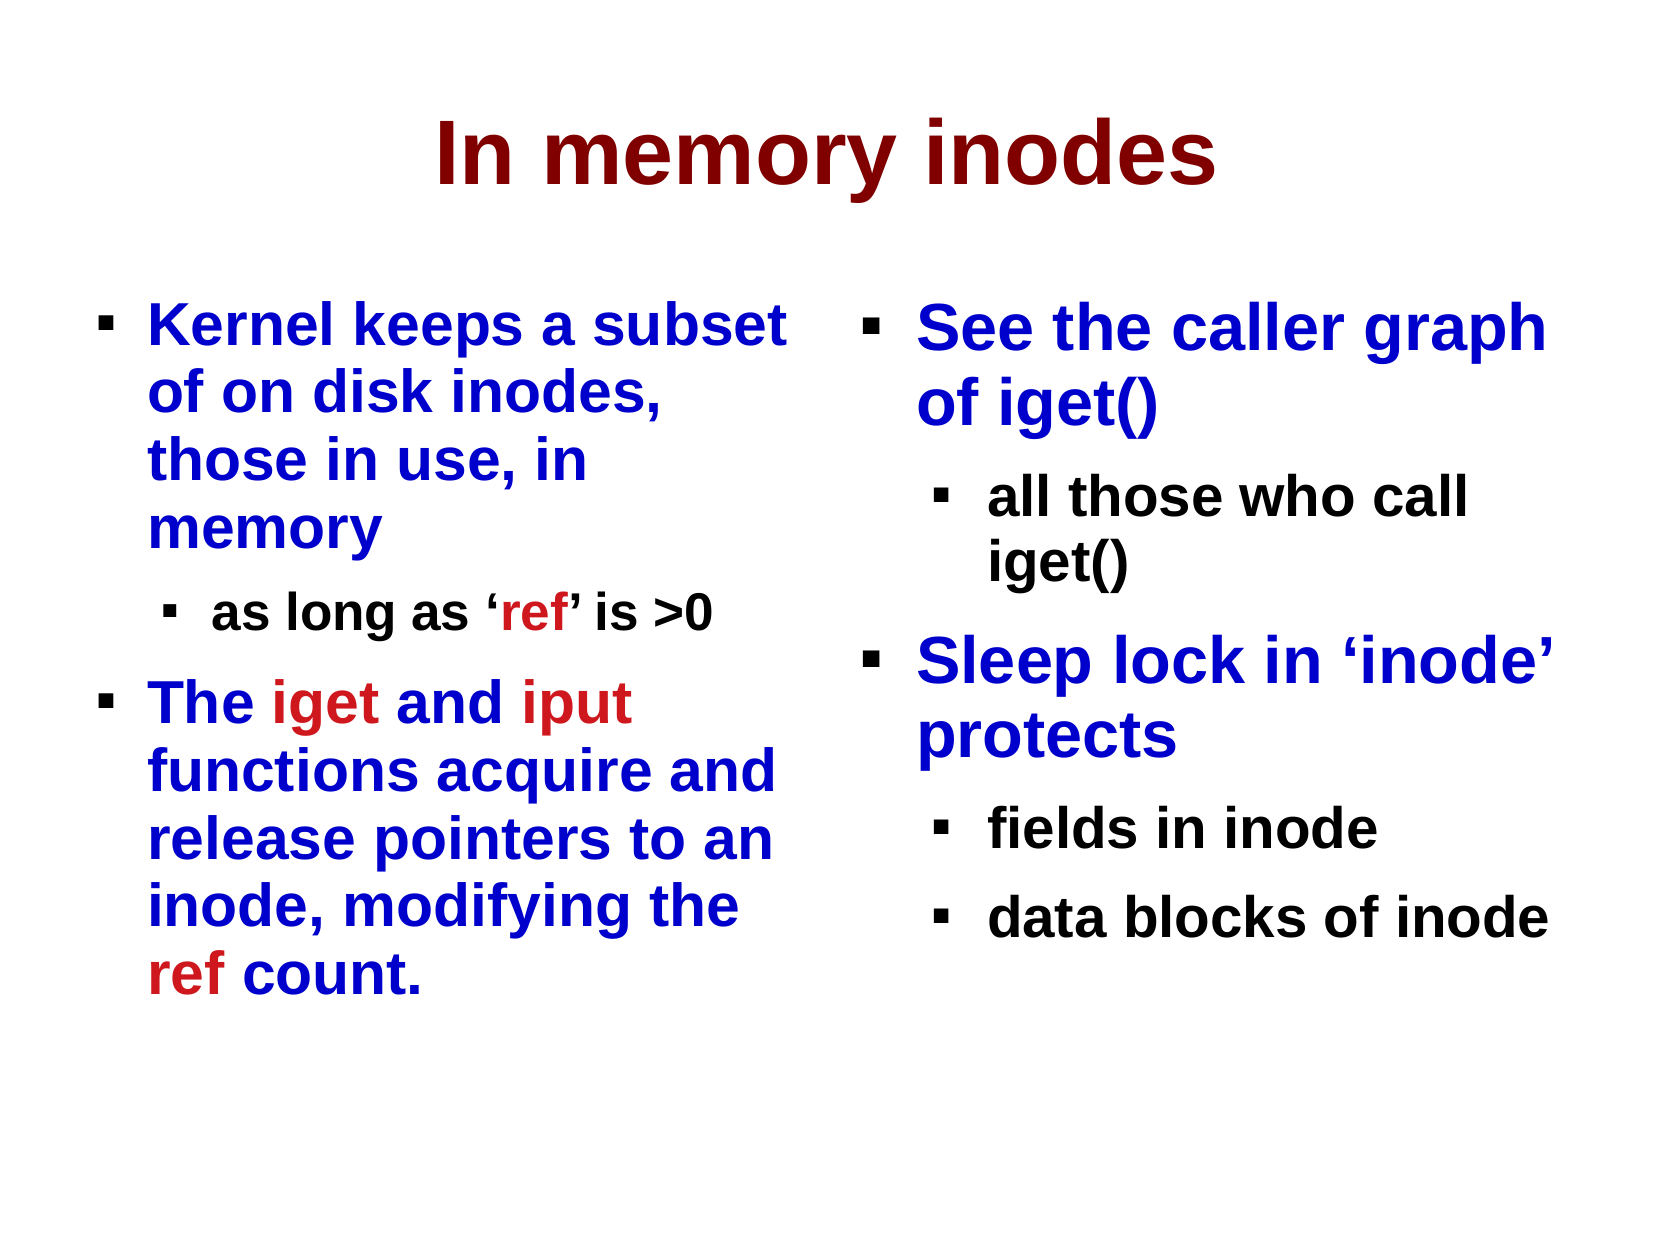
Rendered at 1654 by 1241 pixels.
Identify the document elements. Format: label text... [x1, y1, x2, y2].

list Kernel keeps a subset of on disk inodes, those in use, in memory as long as ‘ref’ is >0 The iget and iput functions acquire and release pointers to an inode, modifying the ref count. [82, 290, 809, 1010]
title In memory inodes [82, 49, 1571, 257]
list See the caller graph of iget() all those who call iget() Sleep lock in ‘inode’ protects fields in inode data blocks of inode [845, 290, 1572, 1010]
